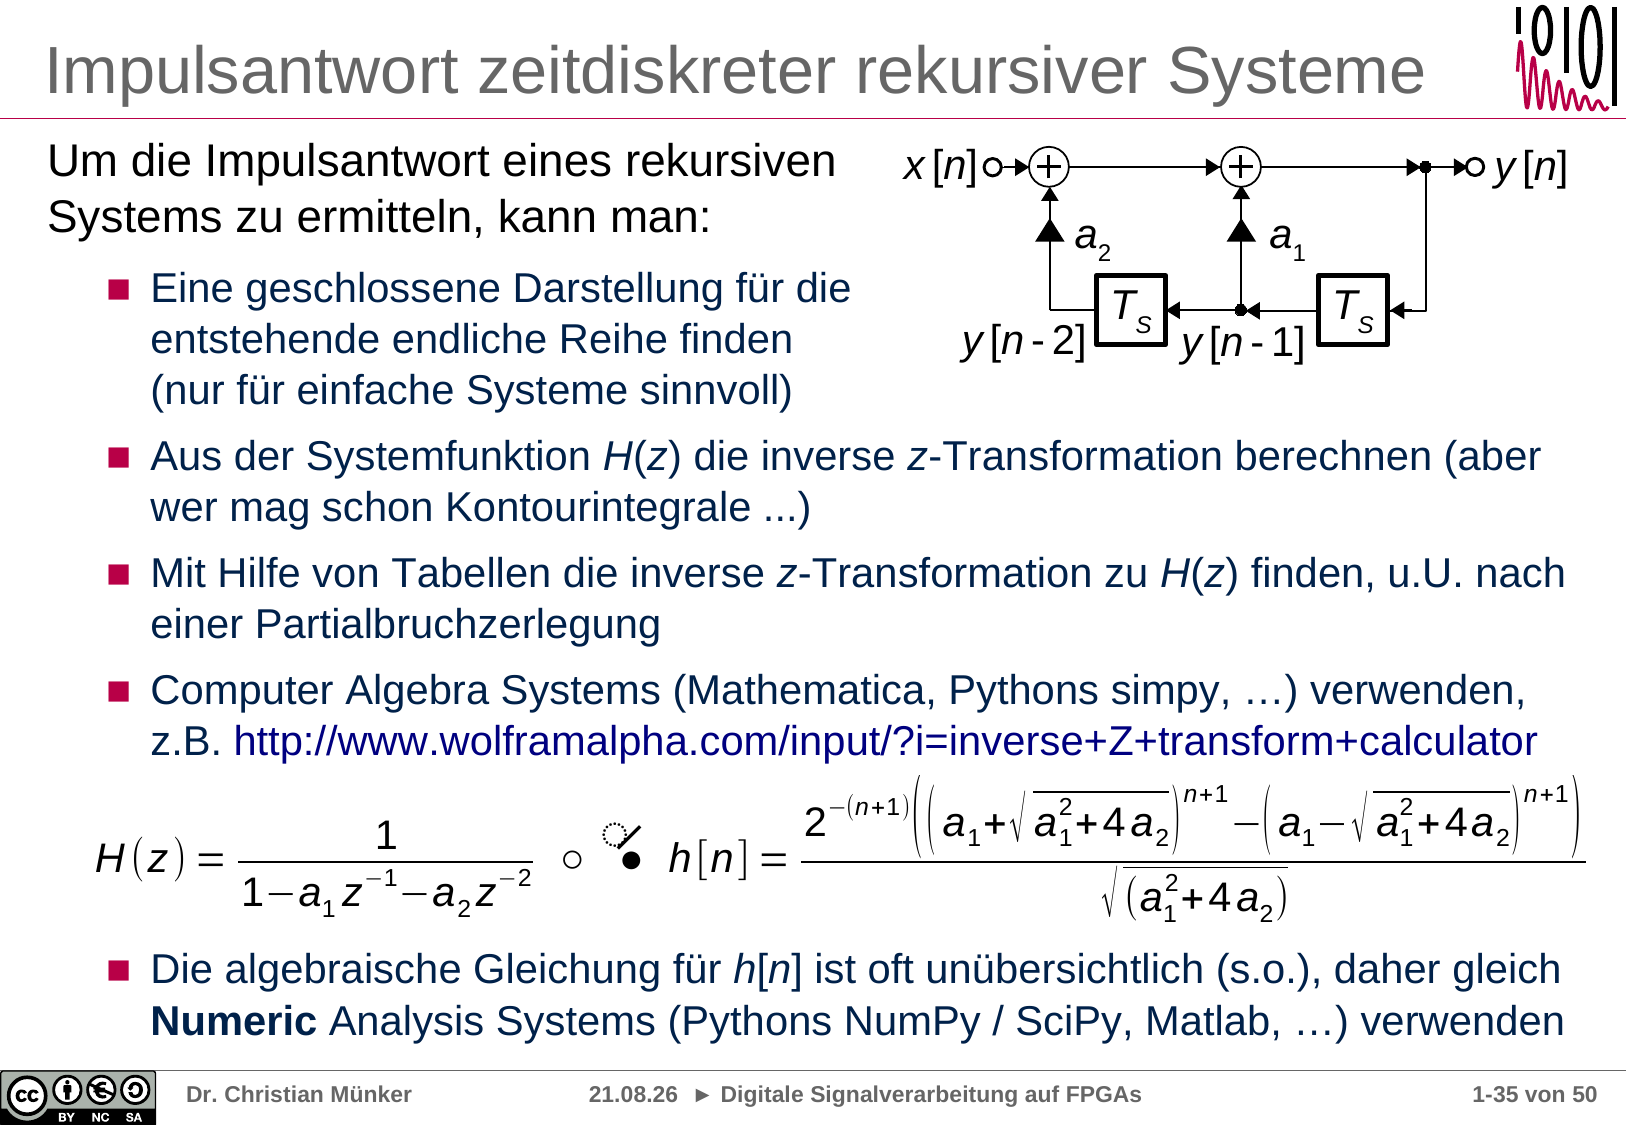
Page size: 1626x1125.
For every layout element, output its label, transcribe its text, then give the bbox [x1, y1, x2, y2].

text_box TS [1096, 275, 1166, 345]
text_box y [n] [1494, 142, 1577, 200]
list Um die Impulsantwort eines rekursiven Systems zu ermitteln, kann man: Eine geschlossene Darstellung für die entstehende endliche Reihe finden (nur für einfache Systeme sinnvoll) Aus der Systemfunktion H(z) die inverse z-Transformation berechnen (aber wer mag schon Kontourintegrale ...) Mit Hilfe von Tabellen die inverse z-Transformation zu H(z) finden, u.U. nach einer Partialbruchzerlegung Computer Algebra Systems (Mathematica, Pythons simpy, …) verwenden, z.B. http://www.wolframalpha.com/input/?i=inverse+Z+transform+calculator Die algebraische Gleichung für h[n] ist oft unübersichtlich (s.o.), daher gleich Numeric Analysis Systems (Pythons NumPy / SciPy, Matlab, …) verwenden [47, 129, 1601, 1044]
text_box [1419, 161, 1432, 173]
title Impulsantwort zeitdiskreter rekursiver Systeme [44, 10, 1453, 137]
text_box [1221, 146, 1261, 187]
text_box x [n] [904, 141, 981, 199]
text_box [1235, 311, 1247, 316]
text_box y [n - 1] [1181, 318, 1306, 376]
text_box [1466, 158, 1484, 176]
picture [1512, 0, 1624, 114]
text_box TS [1318, 275, 1388, 345]
text_box y [n - 2] [961, 316, 1087, 374]
text_box a1 [1246, 208, 1330, 270]
chart [88, 775, 1595, 928]
text_box [1028, 146, 1069, 187]
text_box [984, 158, 1002, 176]
text_box a2 [1051, 208, 1135, 270]
